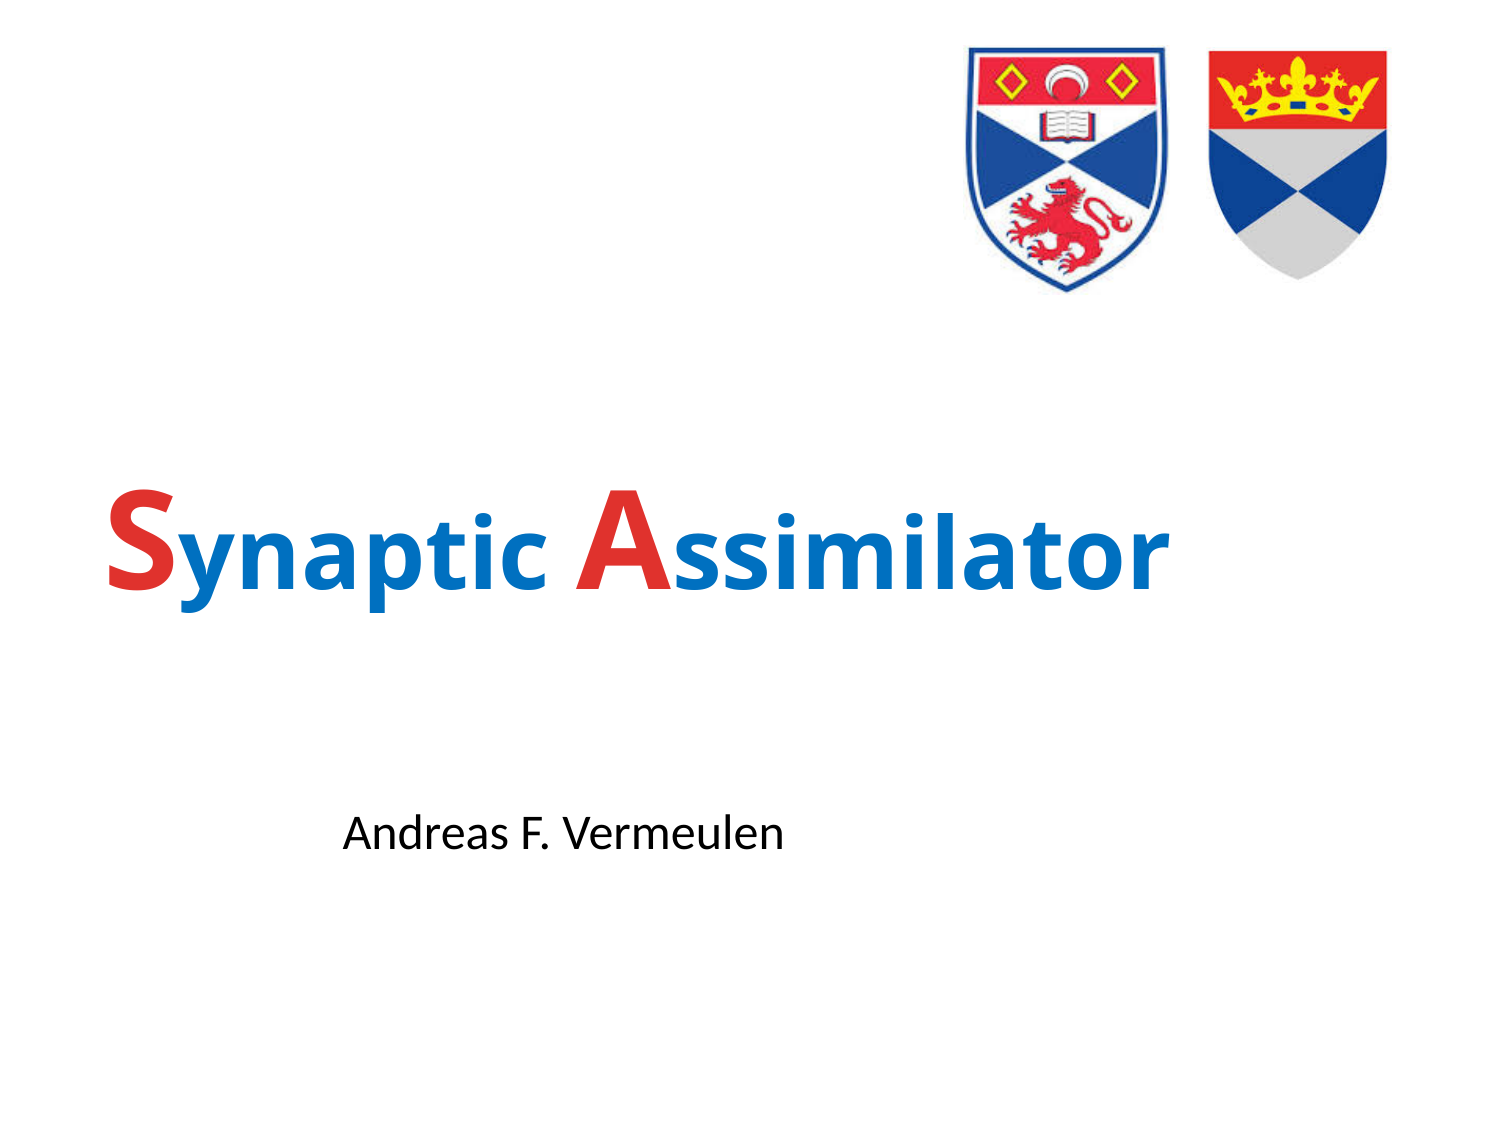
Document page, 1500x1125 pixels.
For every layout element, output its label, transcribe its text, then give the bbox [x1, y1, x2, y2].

picture [1181, 47, 1418, 284]
text_box Andreas F. Vermeulen [342, 785, 1134, 874]
text_box Synaptic Assimilator [88, 444, 1382, 624]
picture [963, 45, 1170, 296]
